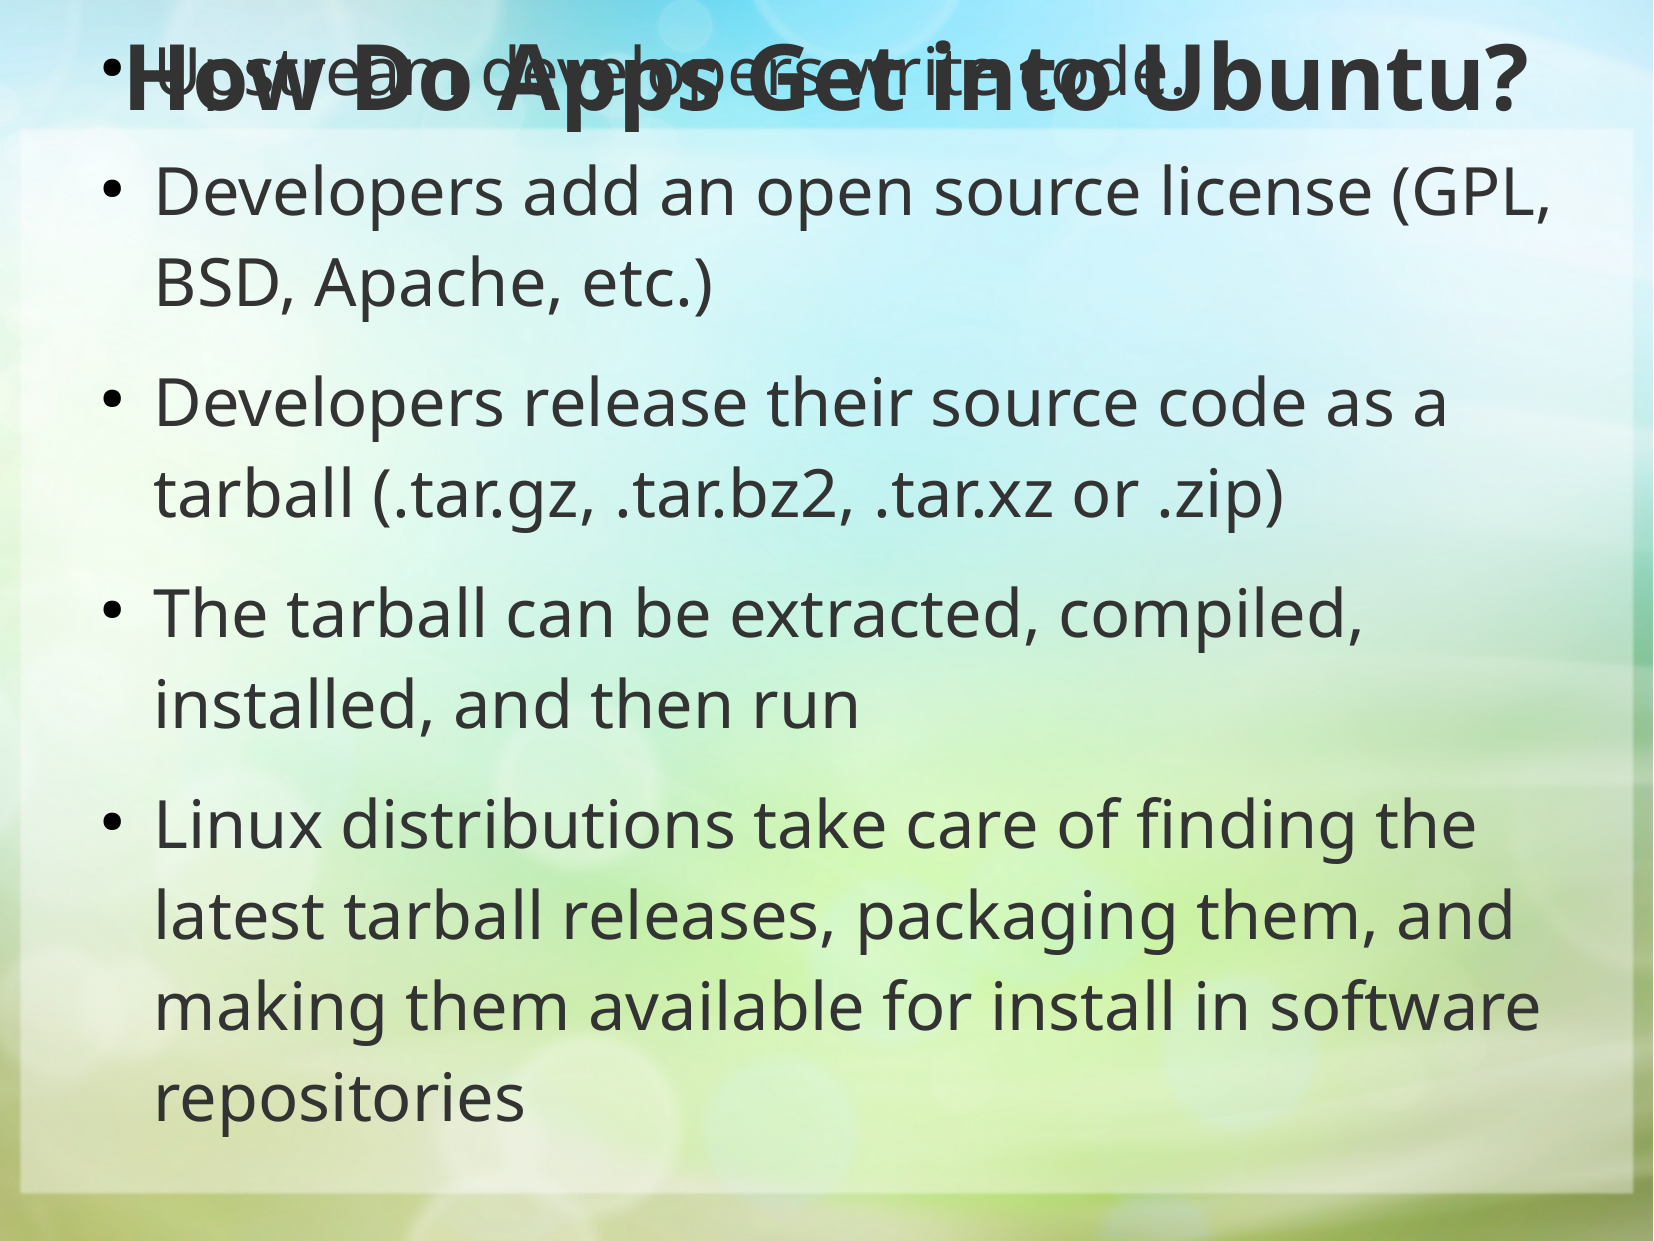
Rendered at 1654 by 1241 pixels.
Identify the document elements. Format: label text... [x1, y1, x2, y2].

list Upstream developers write code. Developers add an open source license (GPL, BSD, Apache, etc.) Developers release their source code as a tarball (.tar.gz, .tar.bz2, .tar.xz or .zip) The tarball can be extracted, compiled, installed, and then run Linux distributions take care of finding the latest tarball releases, packaging them, and making them available for install in software repositories [82, 112, 1571, 1053]
title How Do Apps Get into Ubuntu? [82, 0, 1571, 112]
picture [0, 0, 1654, 1241]
